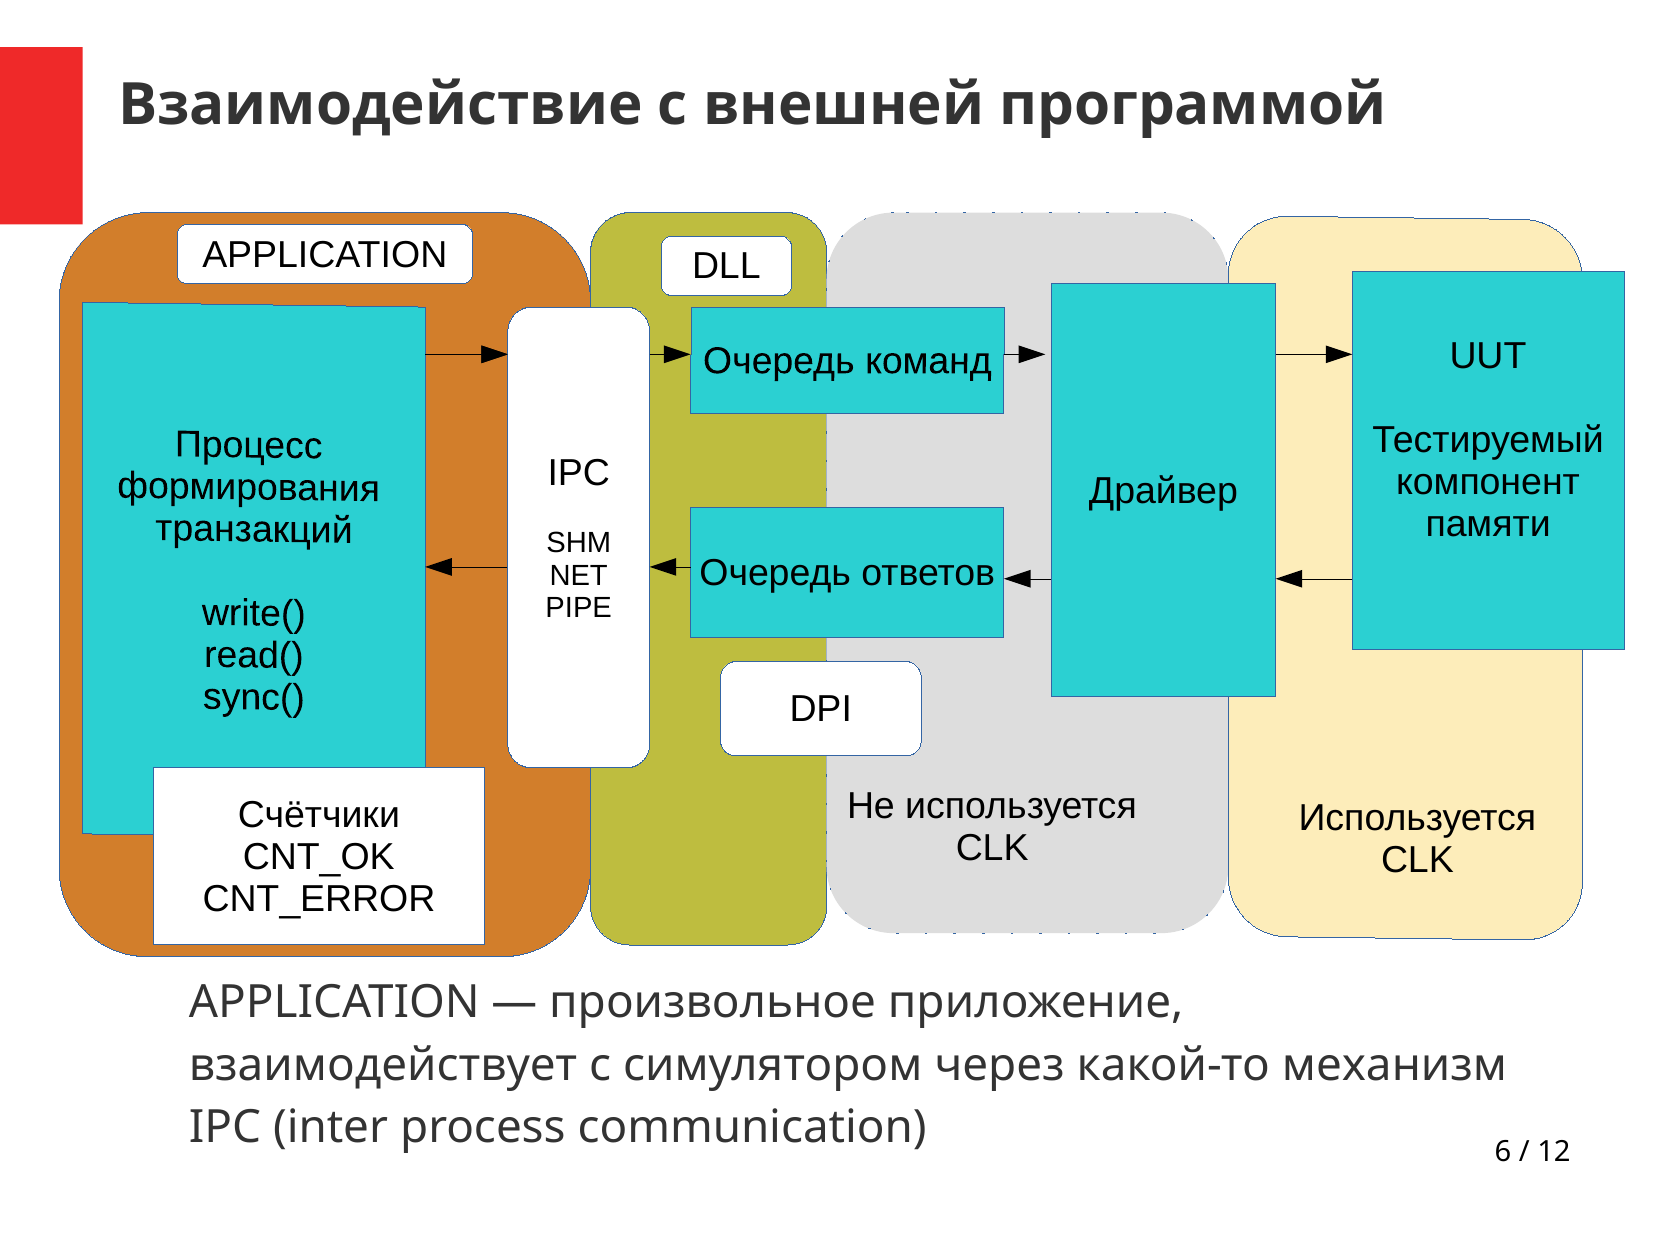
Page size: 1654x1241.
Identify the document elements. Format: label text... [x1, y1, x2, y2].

text_box [1276, 355, 1352, 579]
text_box Используется CLK [1299, 779, 1536, 898]
list APPLICATION — произвольное приложение, взаимодействует с симулятором через какой-то механизм IPC (inter process communication) [118, 968, 1536, 1198]
text_box Очередь ответов [690, 507, 1004, 638]
text_box Счётчики CNT_OK CNT_ERROR [153, 767, 485, 945]
text_box APPLICATION [177, 224, 473, 284]
text_box Не используется CLK [874, 767, 1111, 886]
text_box DPI [720, 661, 922, 756]
text_box [426, 355, 507, 567]
title Взаимодействие с внешней программой [118, 49, 1571, 154]
text_box IPC SHM NET PIPE [507, 307, 650, 768]
text_box DLL [661, 236, 792, 296]
text_box UUT Тестируемый компонент памяти [1352, 271, 1625, 650]
text_box Драйвер [1051, 283, 1276, 697]
text_box Процесс формирования транзакций write() read() sync() [82, 302, 426, 835]
text_box Очередь команд [690, 307, 1005, 414]
text_box [59, 212, 1583, 957]
